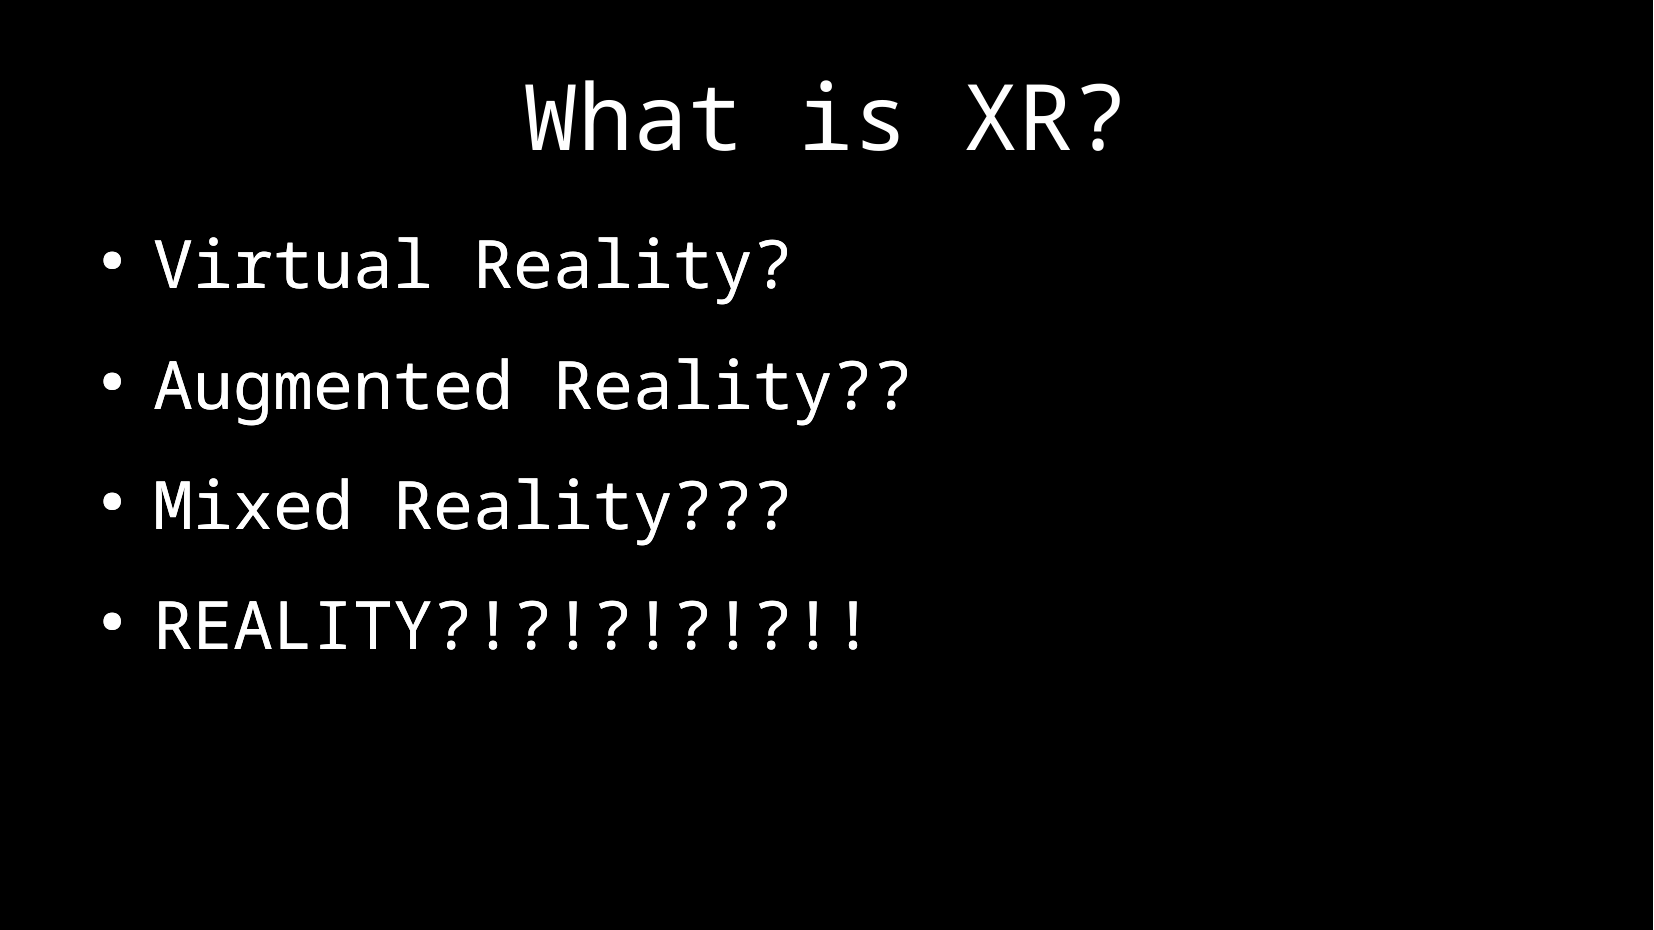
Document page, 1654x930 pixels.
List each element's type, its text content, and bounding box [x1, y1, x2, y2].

list Virtual Reality? Augmented Reality?? Mixed Reality??? REALITY?!?!?!?!?!! [82, 217, 1571, 676]
title What is XR? [82, 37, 1571, 193]
